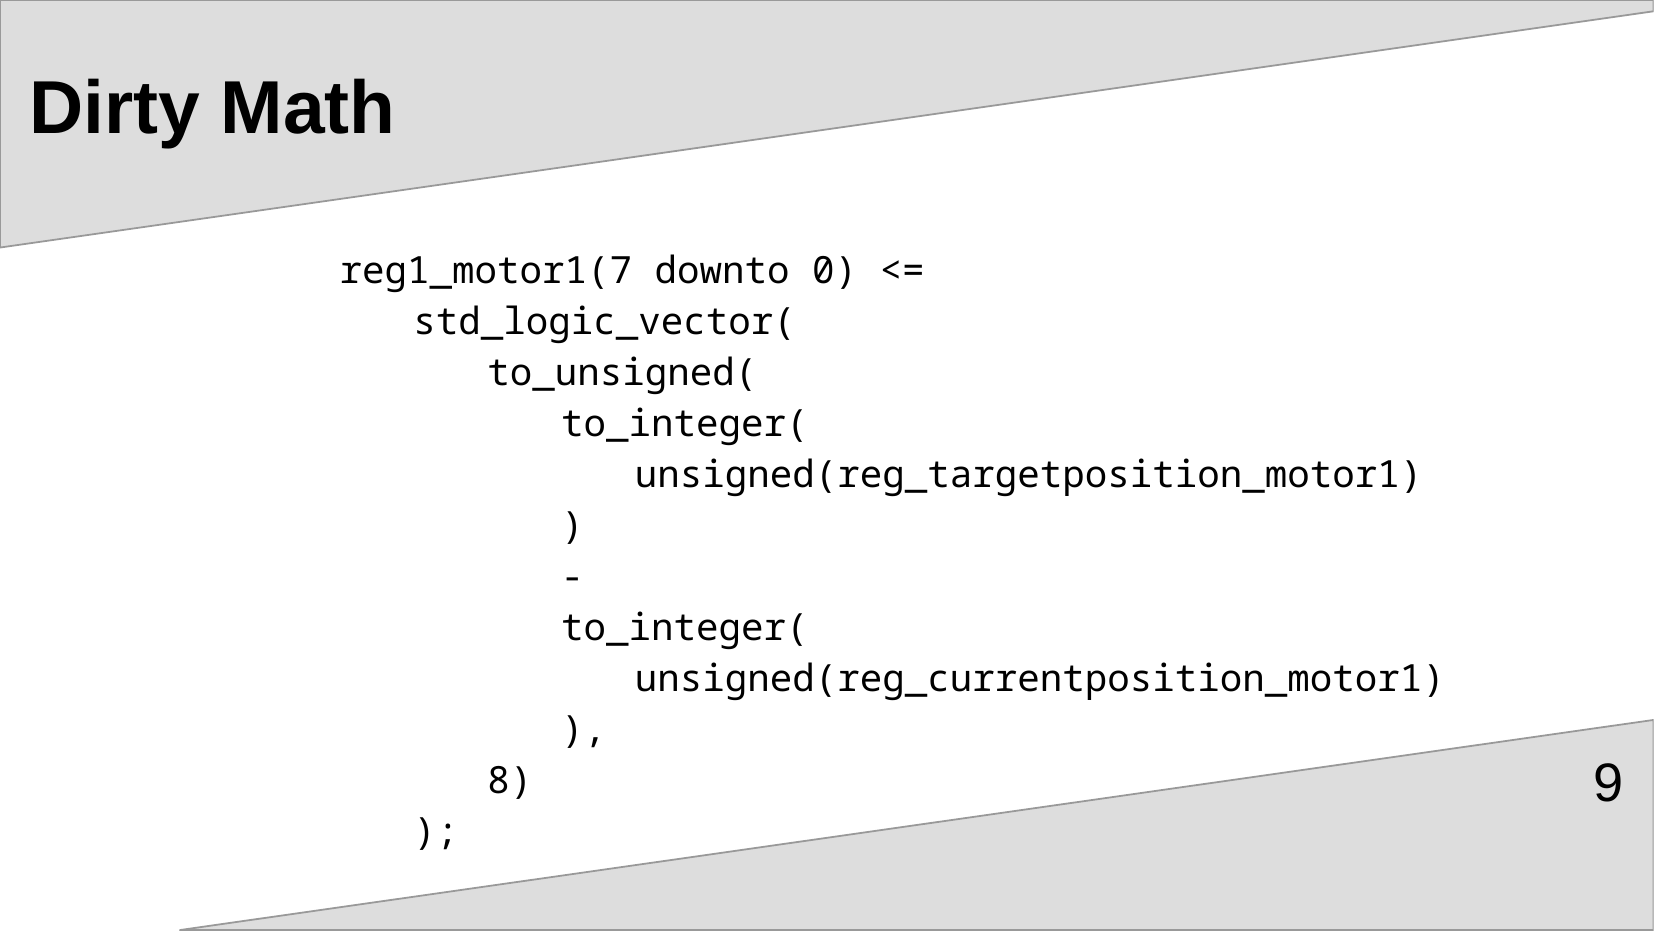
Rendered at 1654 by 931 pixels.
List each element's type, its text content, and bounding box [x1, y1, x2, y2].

text_box reg1_motor1(7 downto 0) <= std_logic_vector( to_unsigned( to_integer( unsigned(reg_targetposition_motor1) ) - to_integer( unsigned(reg_currentposition_motor1) ), 8) ); [324, 236, 1477, 702]
title Dirty Math [29, 29, 1506, 187]
